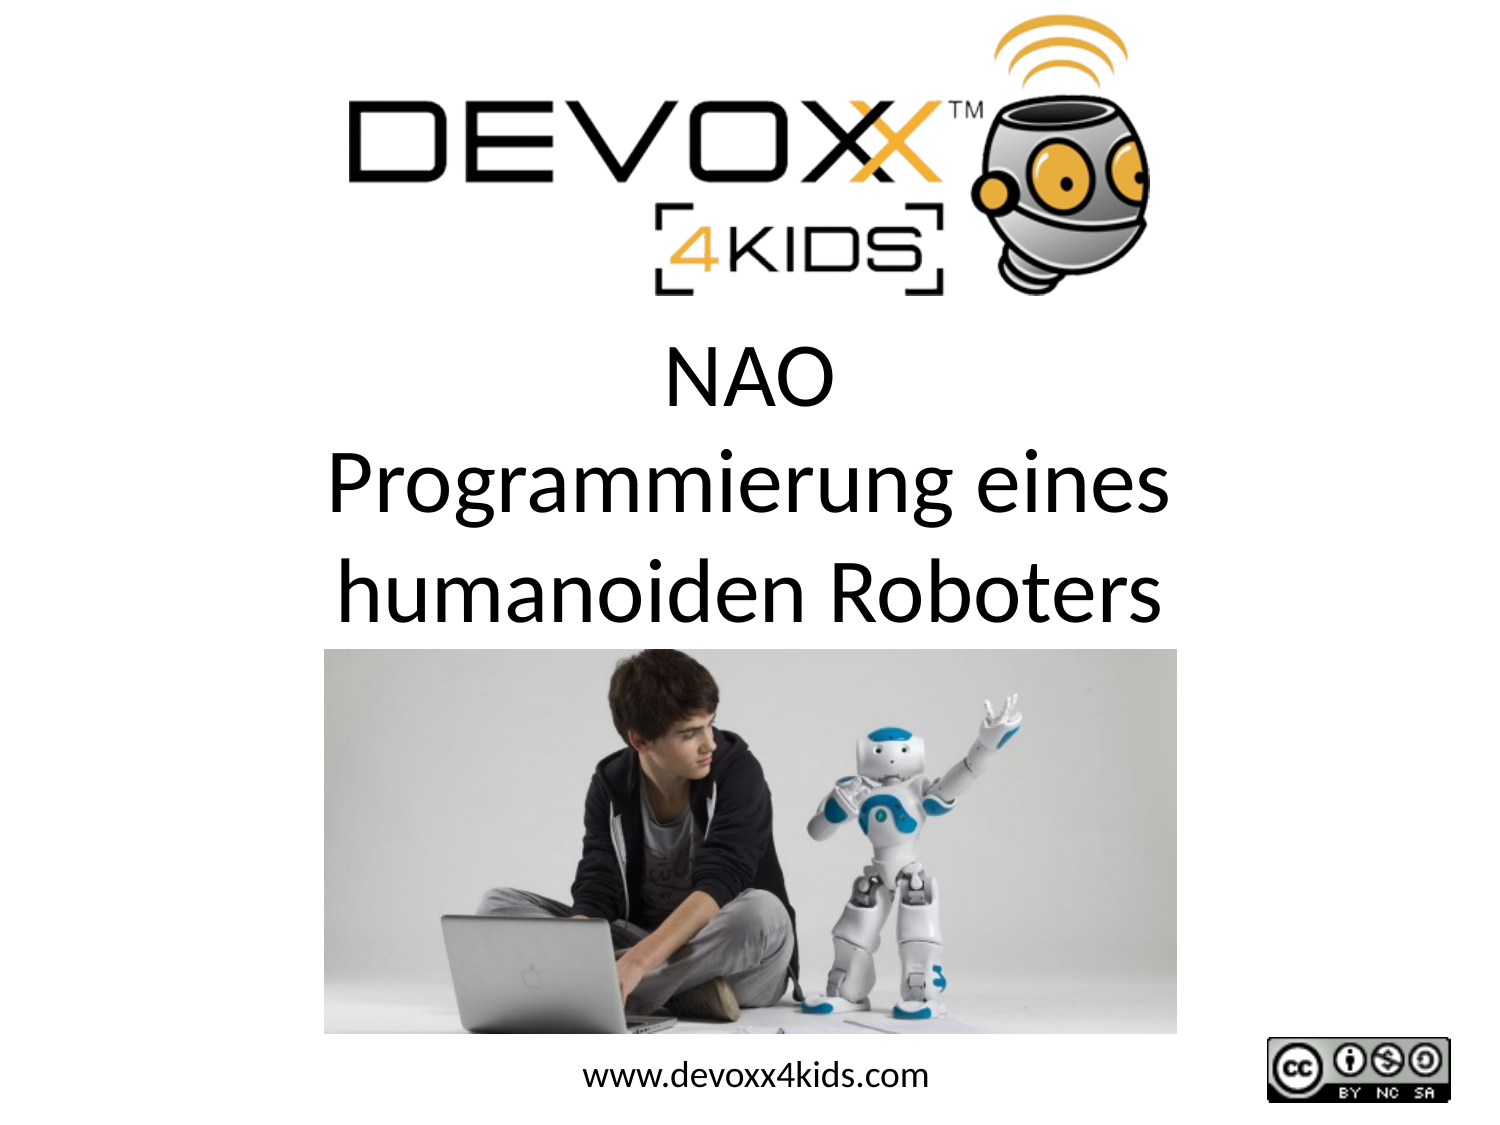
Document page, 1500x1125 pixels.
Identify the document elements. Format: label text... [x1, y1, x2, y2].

picture [1267, 1037, 1451, 1103]
subtitle Programmierung eines humanoiden Roboters [225, 413, 1275, 735]
picture [324, 649, 1177, 1034]
title NAO [112, 307, 1388, 549]
picture [349, 14, 1150, 296]
